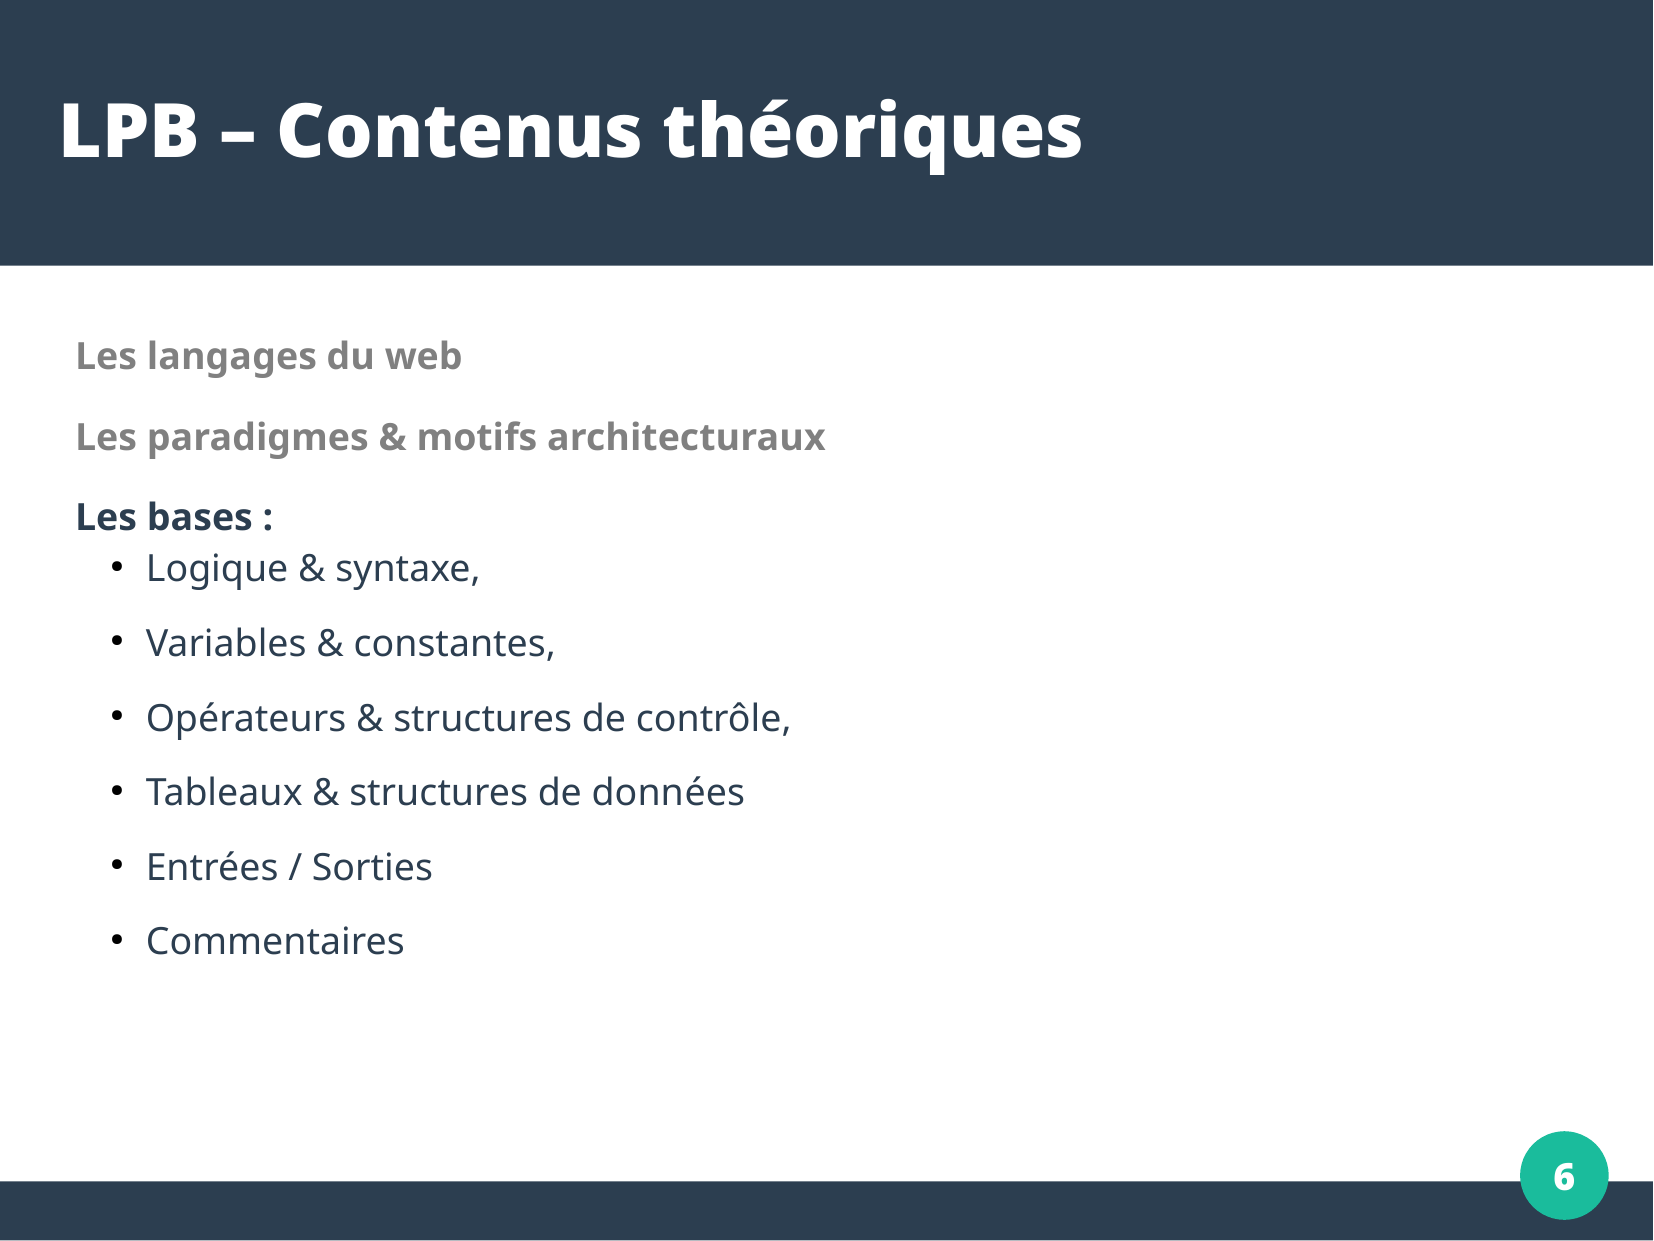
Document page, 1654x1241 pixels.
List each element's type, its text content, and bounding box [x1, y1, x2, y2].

title LPB – Contenus théoriques [58, 49, 1594, 207]
list Les langages du web Les paradigmes & motifs architecturaux Les bases : Logique & syntaxe, Variables & constantes, Opérateurs & structures de contrôle, Tableaux & structures de données Entrées / Sorties Commentaires [75, 330, 886, 1158]
